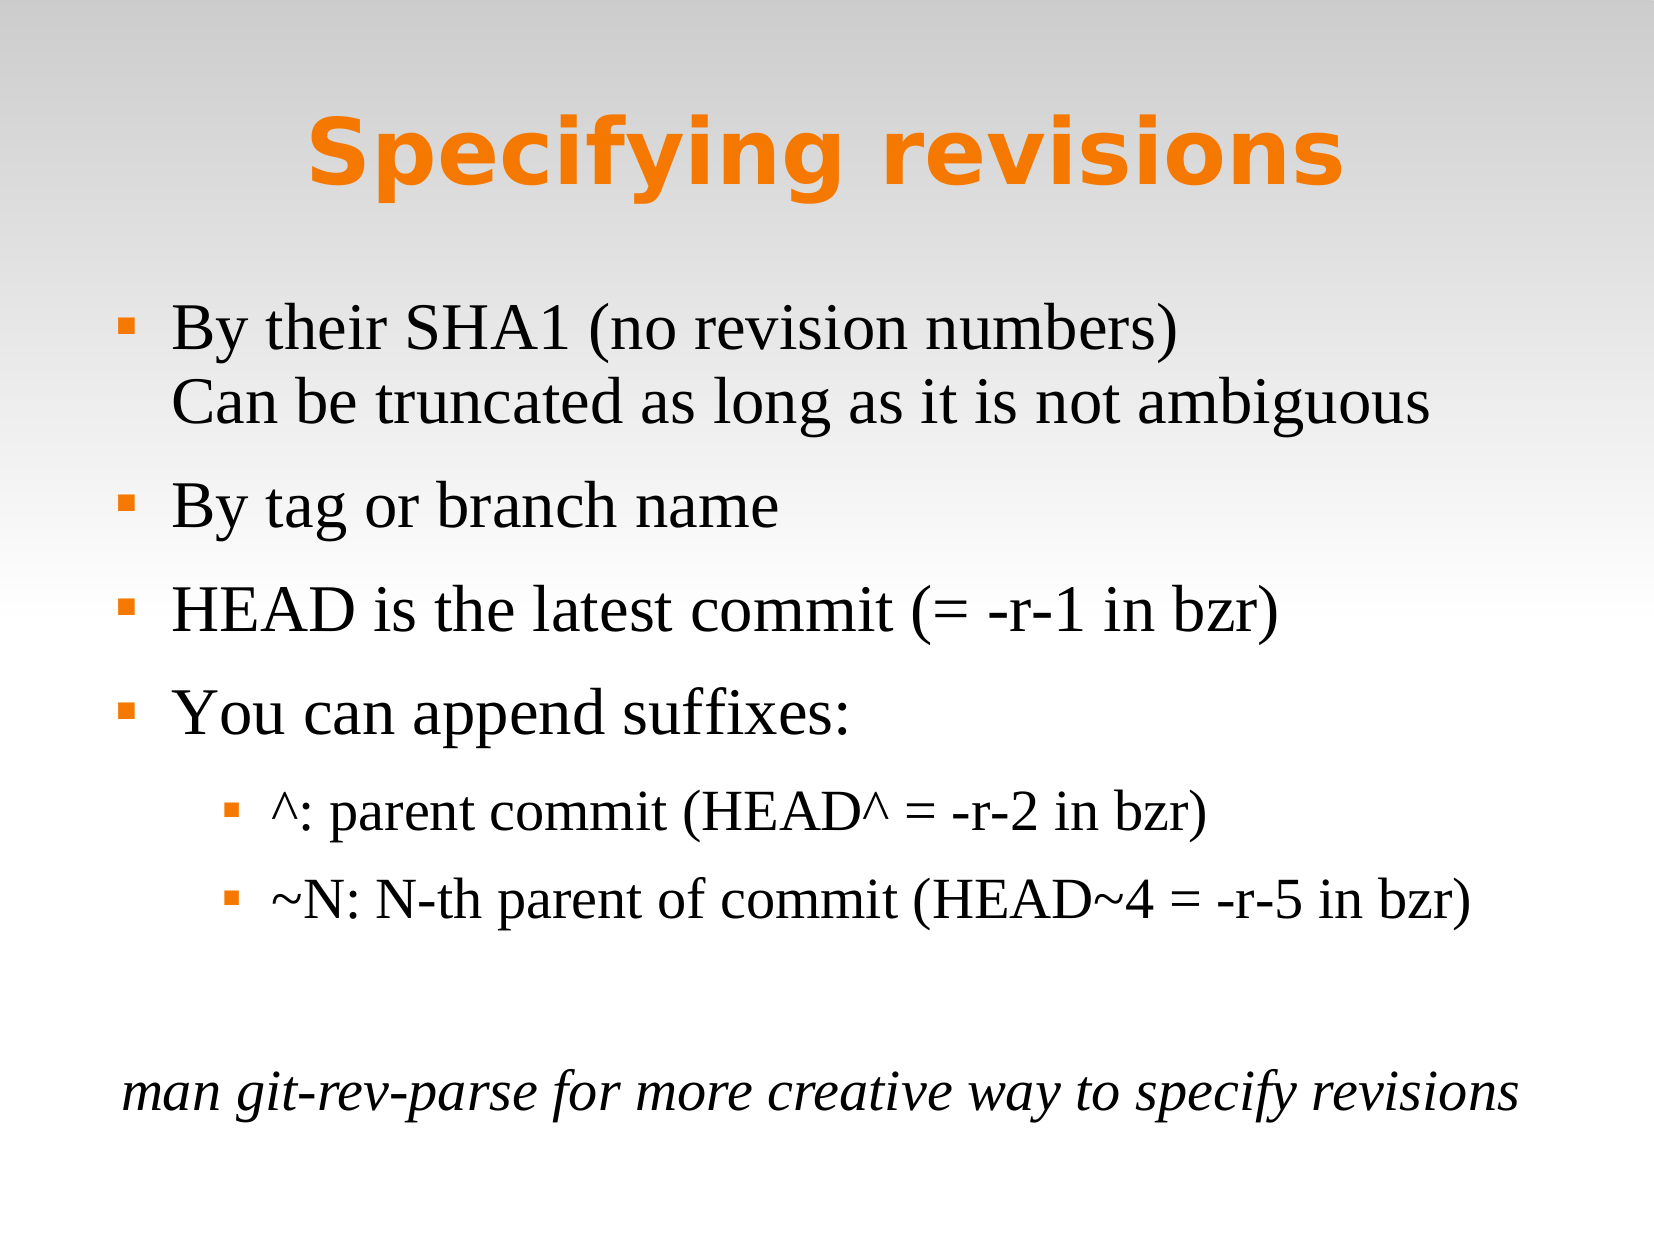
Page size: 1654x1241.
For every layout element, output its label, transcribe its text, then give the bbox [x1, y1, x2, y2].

list By their SHA1 (no revision numbers) Can be truncated as long as it is not ambiguous By tag or branch name HEAD is the latest commit (= -r-1 in bzr) You can append suffixes: ^: parent commit (HEAD^ = -r-2 in bzr) ~N: N-th parent of commit (HEAD~4 = -r-5 in bzr) [82, 290, 1571, 1094]
text_box man git-rev-parse for more creative way to specify revisions [106, 1051, 1554, 1136]
title Specifying revisions [82, 56, 1571, 250]
